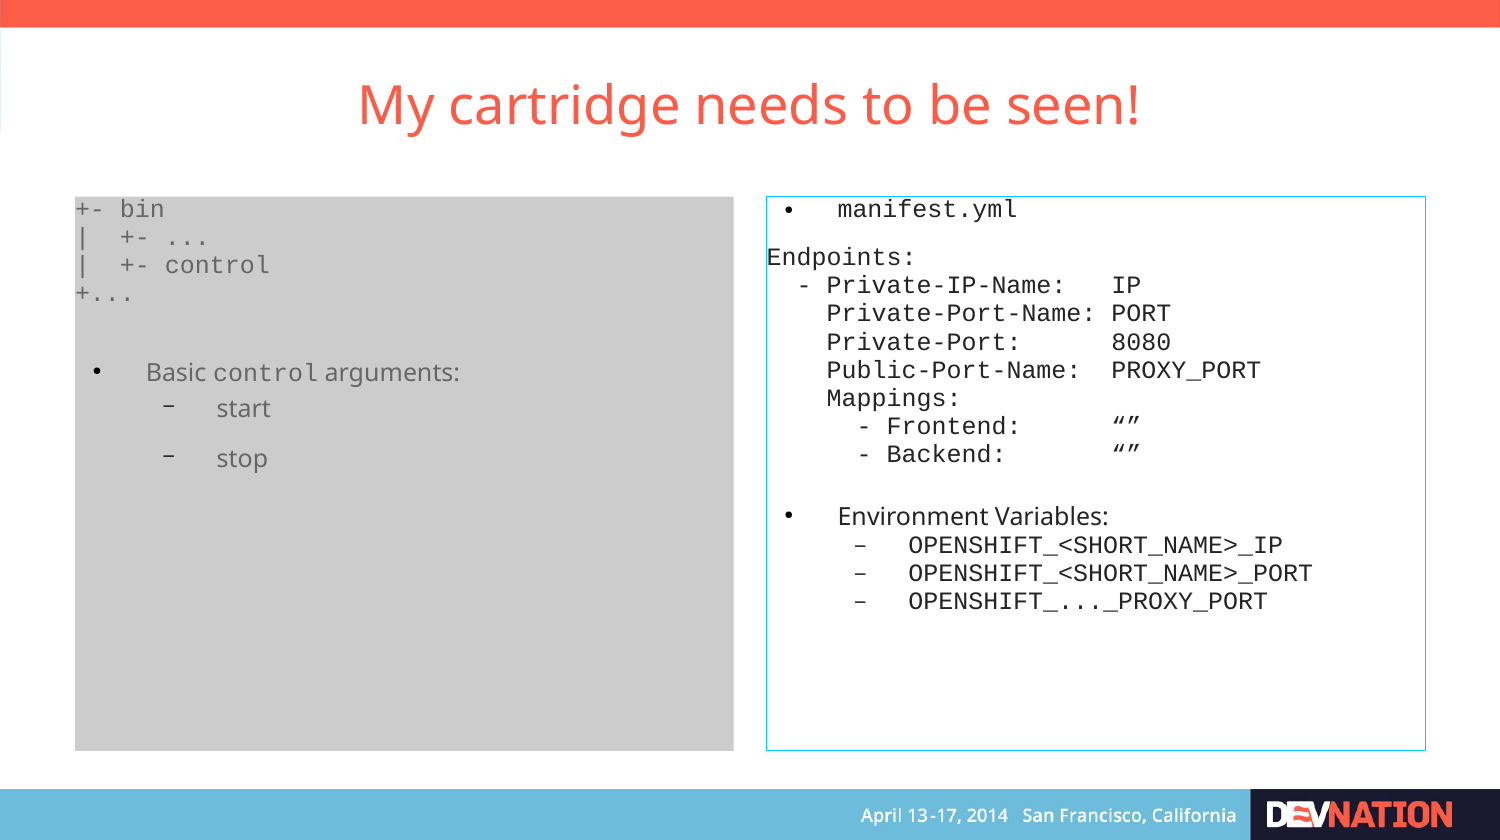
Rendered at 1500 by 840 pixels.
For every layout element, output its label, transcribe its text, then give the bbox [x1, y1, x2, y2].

list manifest.yml Endpoints: - Private-IP-Name: IP Private-Port-Name: PORT Private-Port: 8080 Public-Port-Name: PROXY_PORT Mappings: - Frontend: “” - Backend: “” Environment Variables: OPENSHIFT_<SHORT_NAME>_IP OPENSHIFT_<SHORT_NAME>_PORT OPENSHIFT_..._PROXY_PORT [766, 196, 1426, 751]
list +- bin | +- ... | +- control +... Basic control arguments: start stop [74, 196, 734, 751]
picture [0, 0, 1500, 840]
title My cartridge needs to be seen! [74, 33, 1425, 174]
